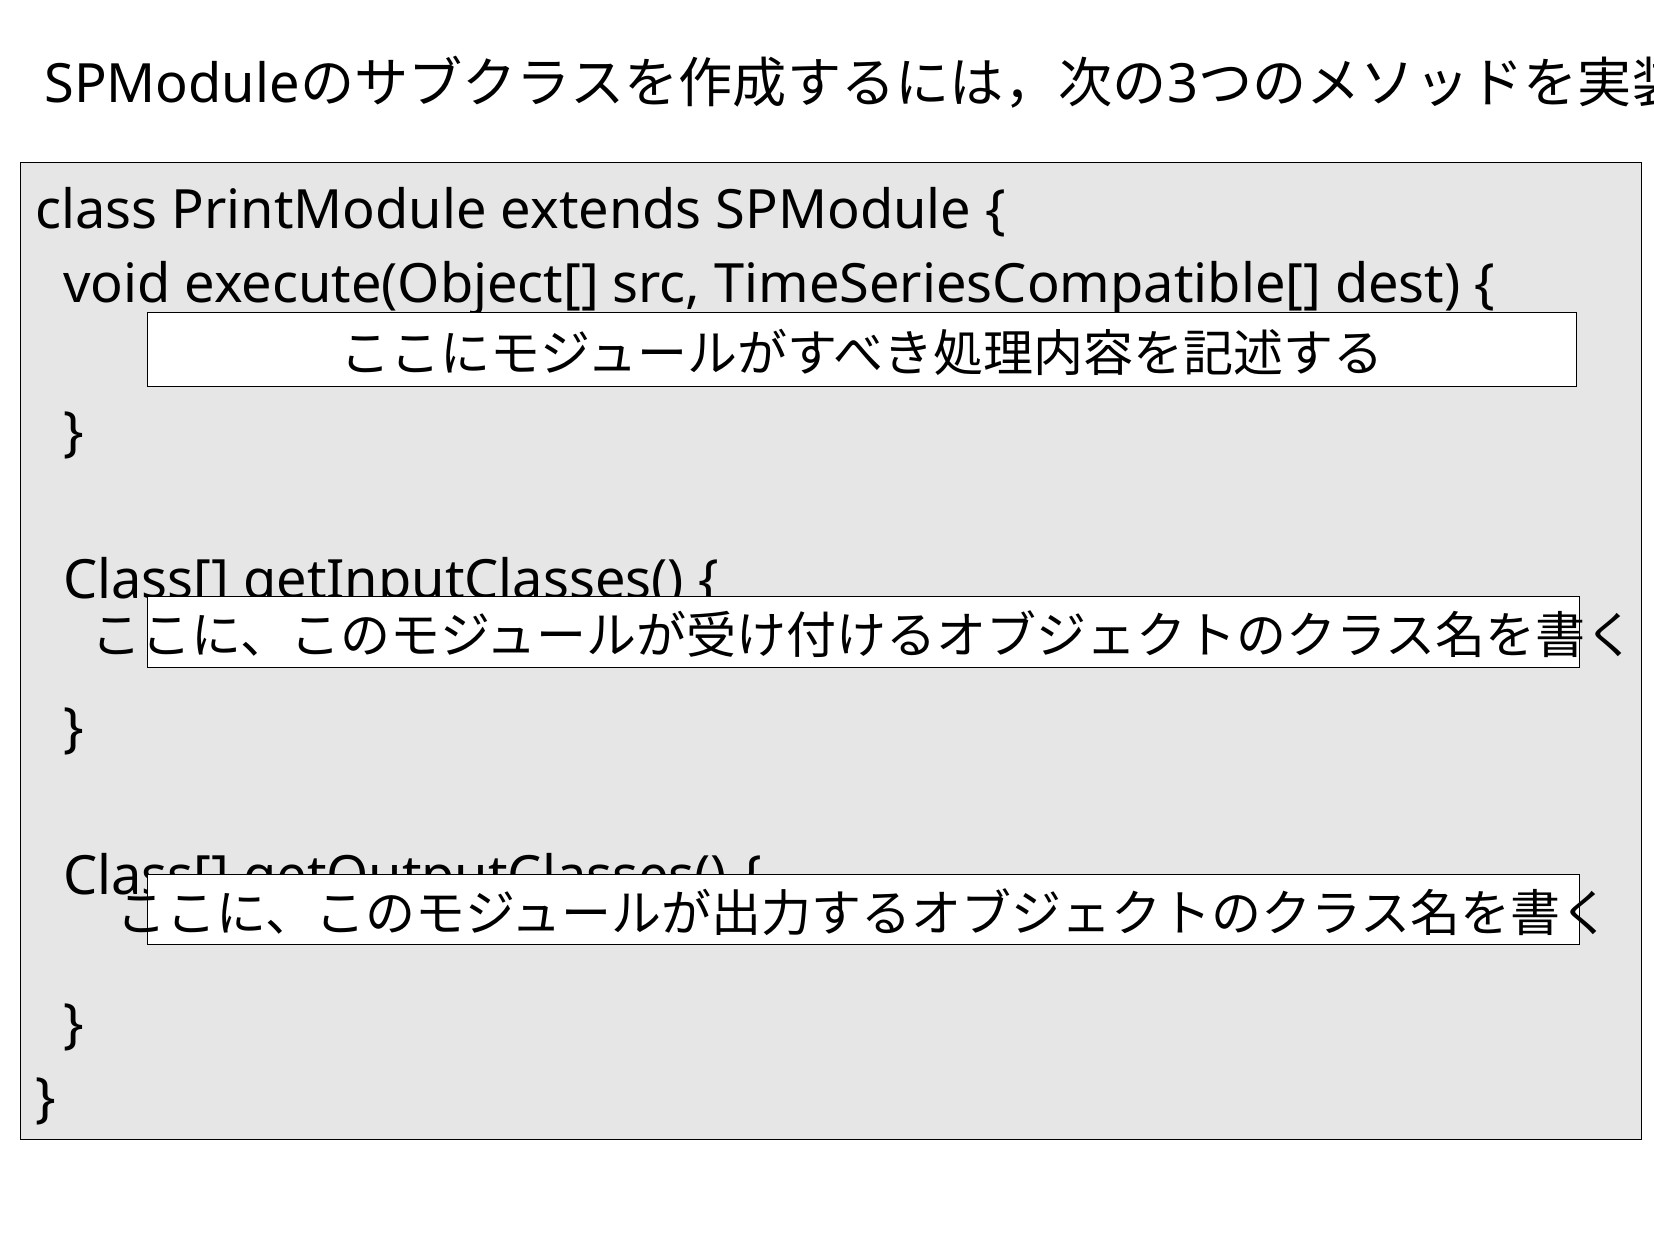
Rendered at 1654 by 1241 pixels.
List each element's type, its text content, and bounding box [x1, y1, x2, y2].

text_box SPModuleのサブクラスを作成するには，次の3つのメソッドを実装する [29, 32, 1631, 102]
text_box ここにモジュールがすべき処理内容を記述する [147, 312, 1577, 387]
text_box class PrintModule extends SPModule { void execute(Object[] src, TimeSeriesCompatible[] dest) { } Class[] getInputClasses() { } Class[] getOutputClasses() { } } [20, 162, 1642, 1102]
text_box ここに、このモジュールが出力するオブジェクトのクラス名を書く [147, 874, 1580, 945]
text_box ここに、このモジュールが受け付けるオブジェクトのクラス名を書く [147, 596, 1580, 668]
